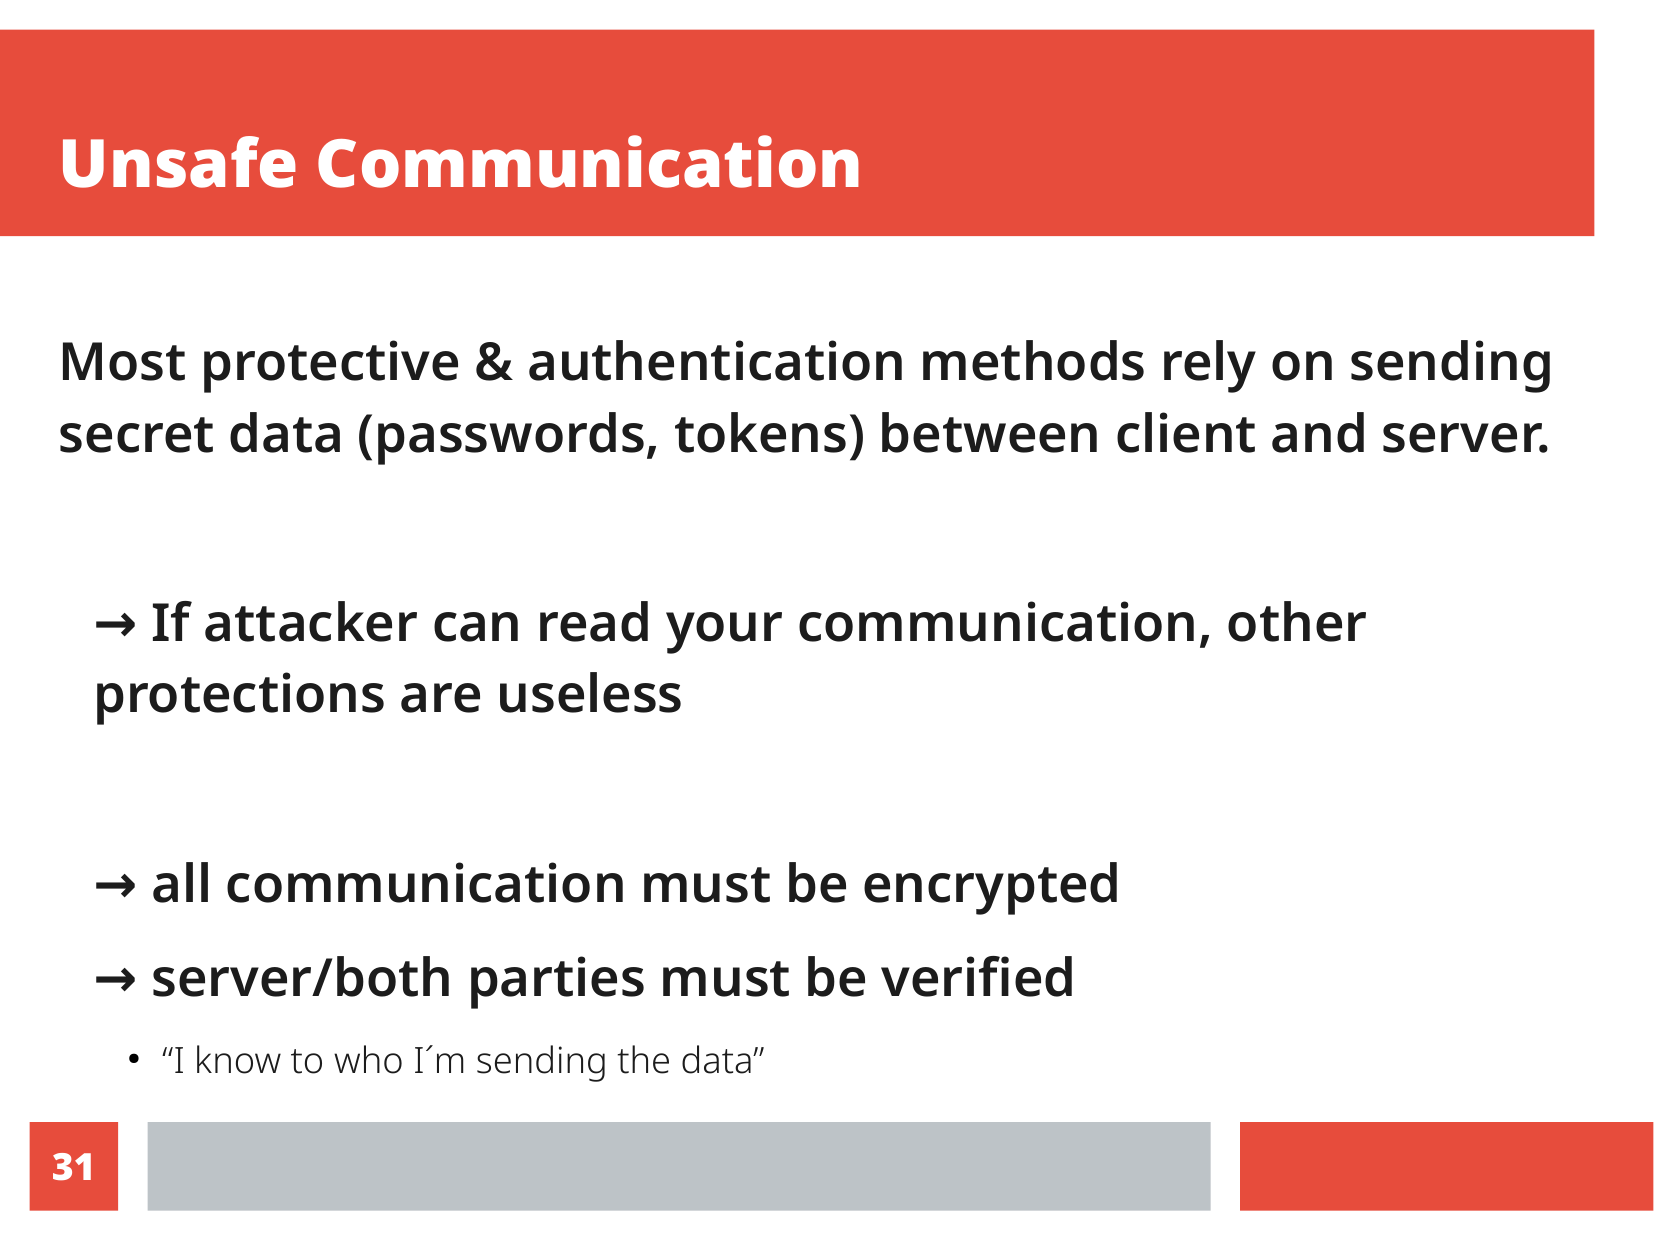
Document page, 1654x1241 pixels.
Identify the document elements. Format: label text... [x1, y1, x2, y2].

list Most protective & authentication methods rely on sending secret data (passwords, tokens) between client and server. → If attacker can read your communication, other protections are useless → all communication must be encrypted → server/both parties must be verified “I know to who I´m sending the data” [59, 324, 1565, 1093]
title Unsafe Communication [59, 59, 1595, 207]
